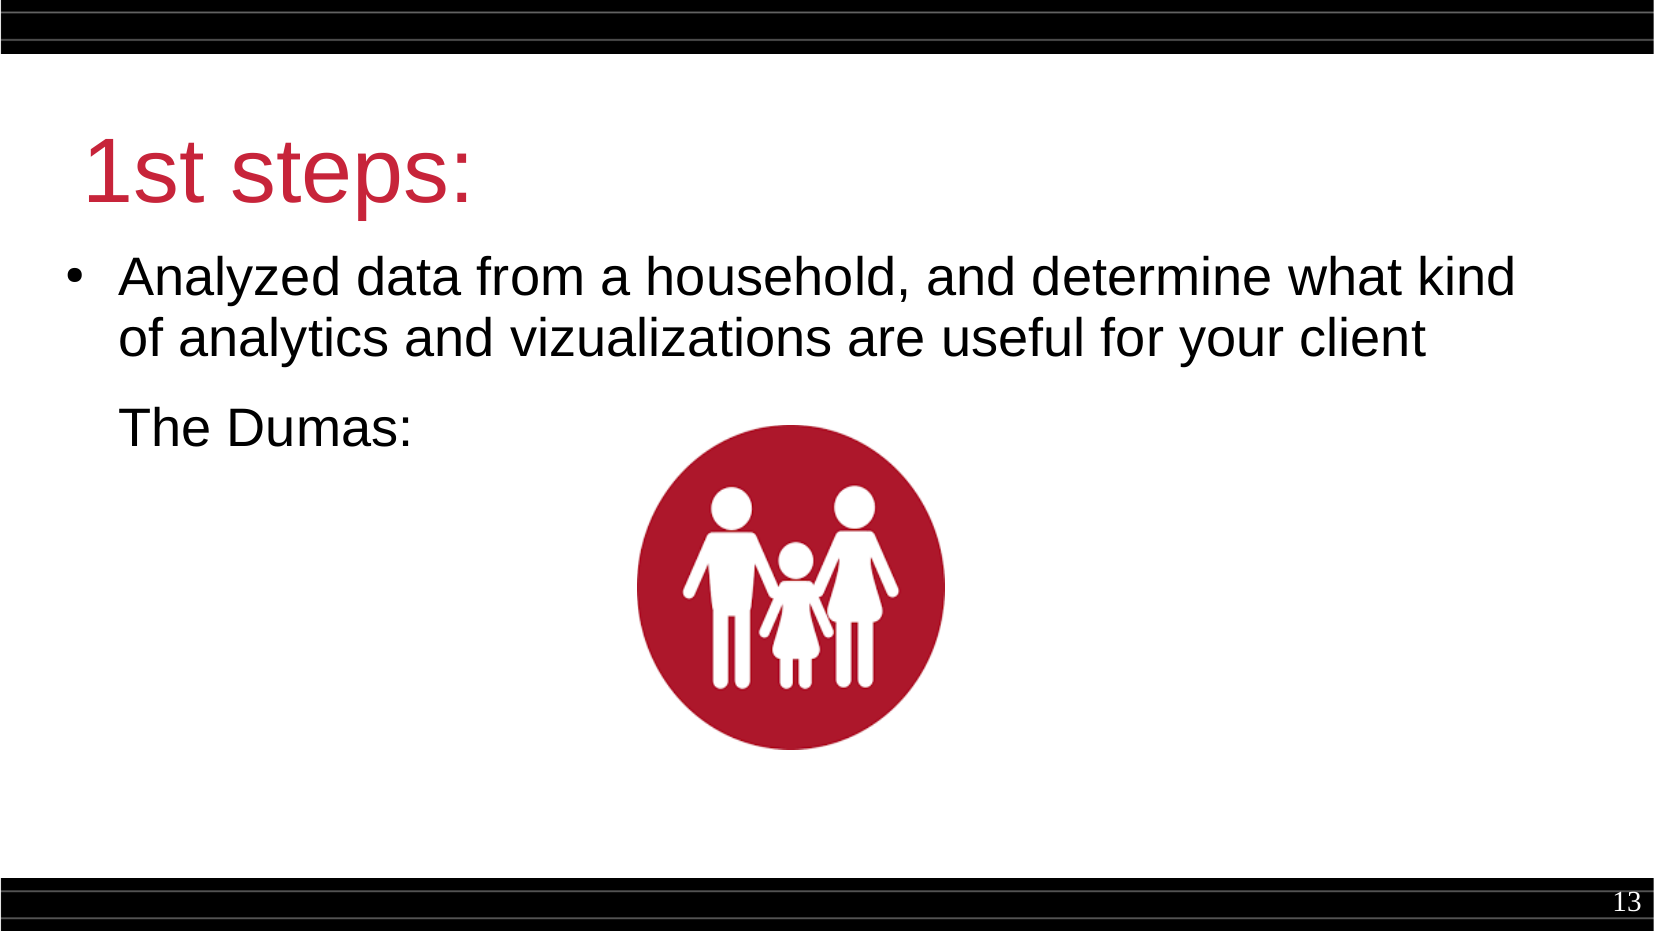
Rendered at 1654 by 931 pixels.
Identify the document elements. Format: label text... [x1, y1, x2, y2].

picture [0, 878, 1654, 931]
list Analyzed data from a household, and determine what kind of analytics and vizualizations are useful for your client The Dumas: [47, 246, 1536, 733]
picture [637, 425, 945, 750]
picture [0, 0, 1654, 54]
title 1st steps: [82, 79, 1571, 262]
